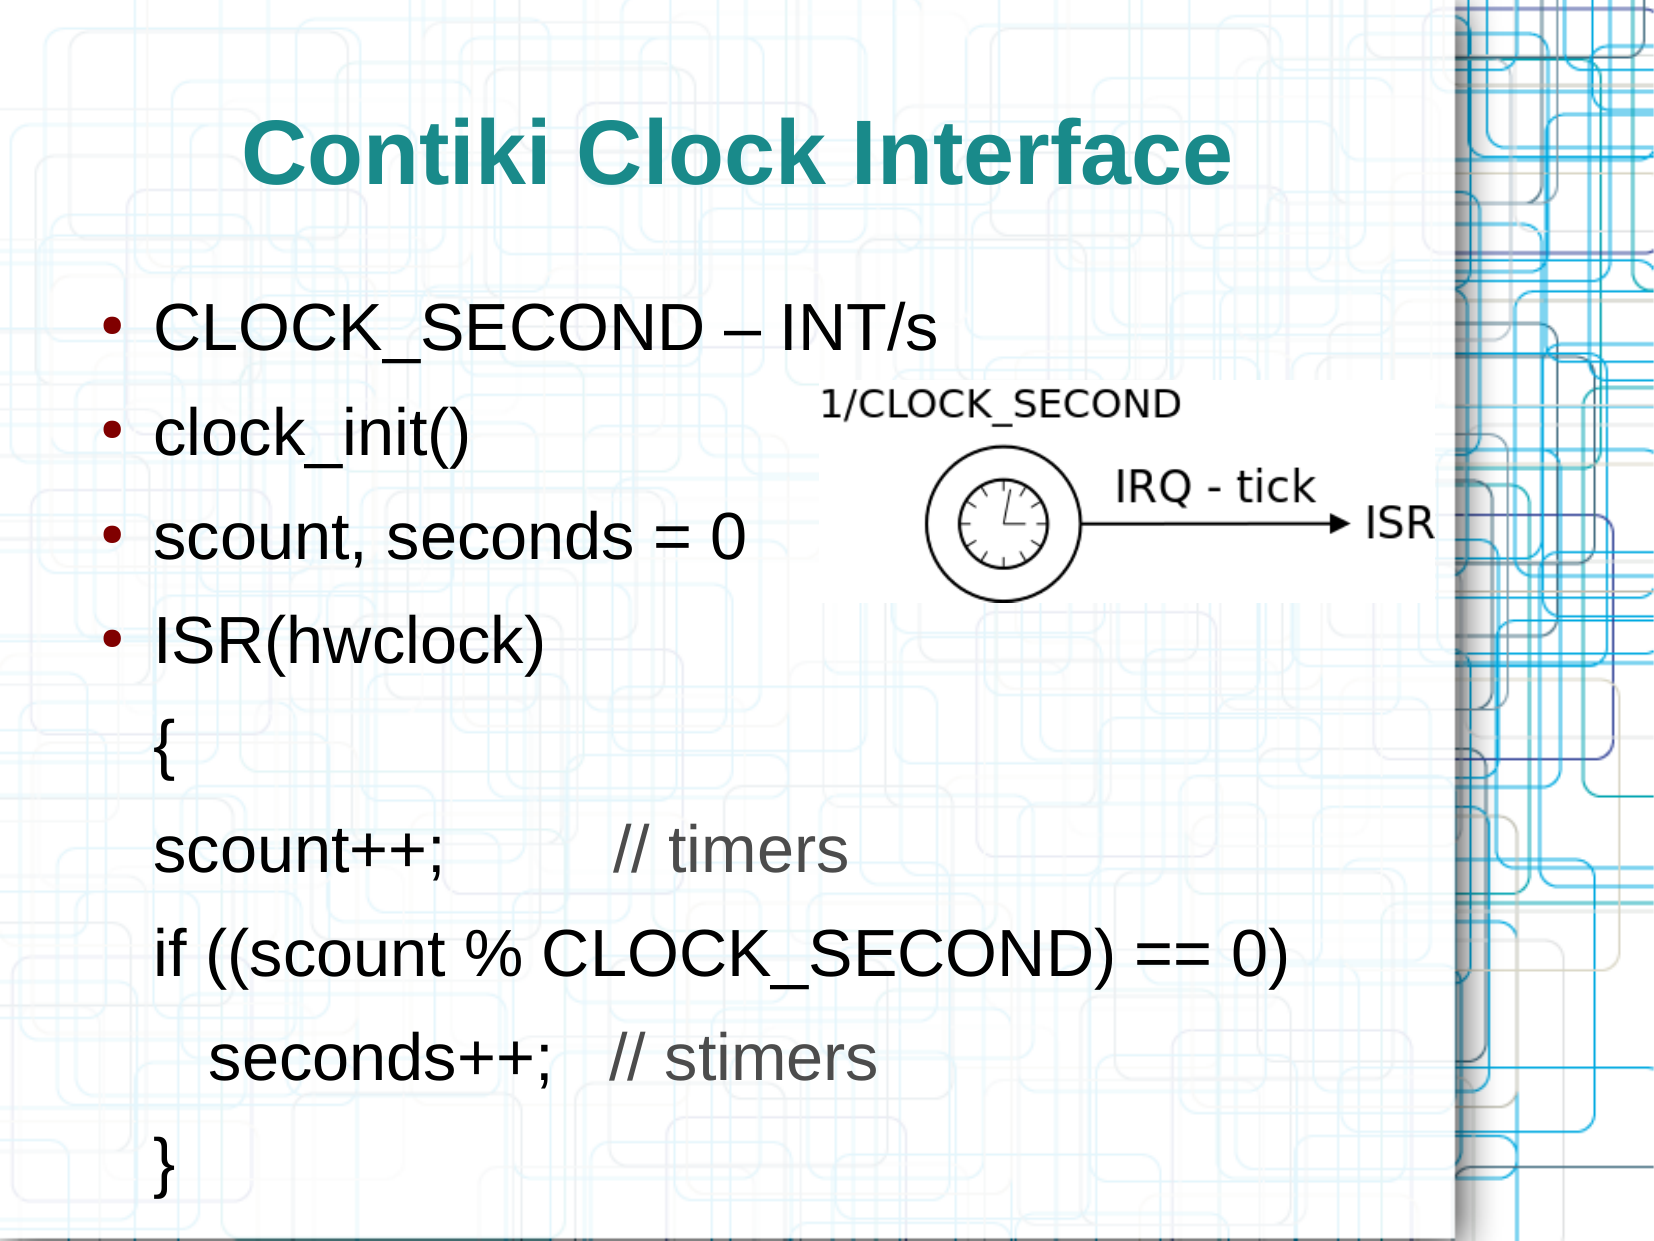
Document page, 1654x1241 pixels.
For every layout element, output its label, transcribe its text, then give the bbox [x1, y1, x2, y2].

picture [0, 0, 1654, 1241]
list CLOCK_SECOND – INT/s clock_init() scount, seconds = 0 ISR(hwclock) { scount++; // timers if ((scount % CLOCK_SECOND) == 0) seconds++; // stimers } [82, 290, 1418, 1200]
title Contiki Clock Interface [59, 56, 1418, 250]
